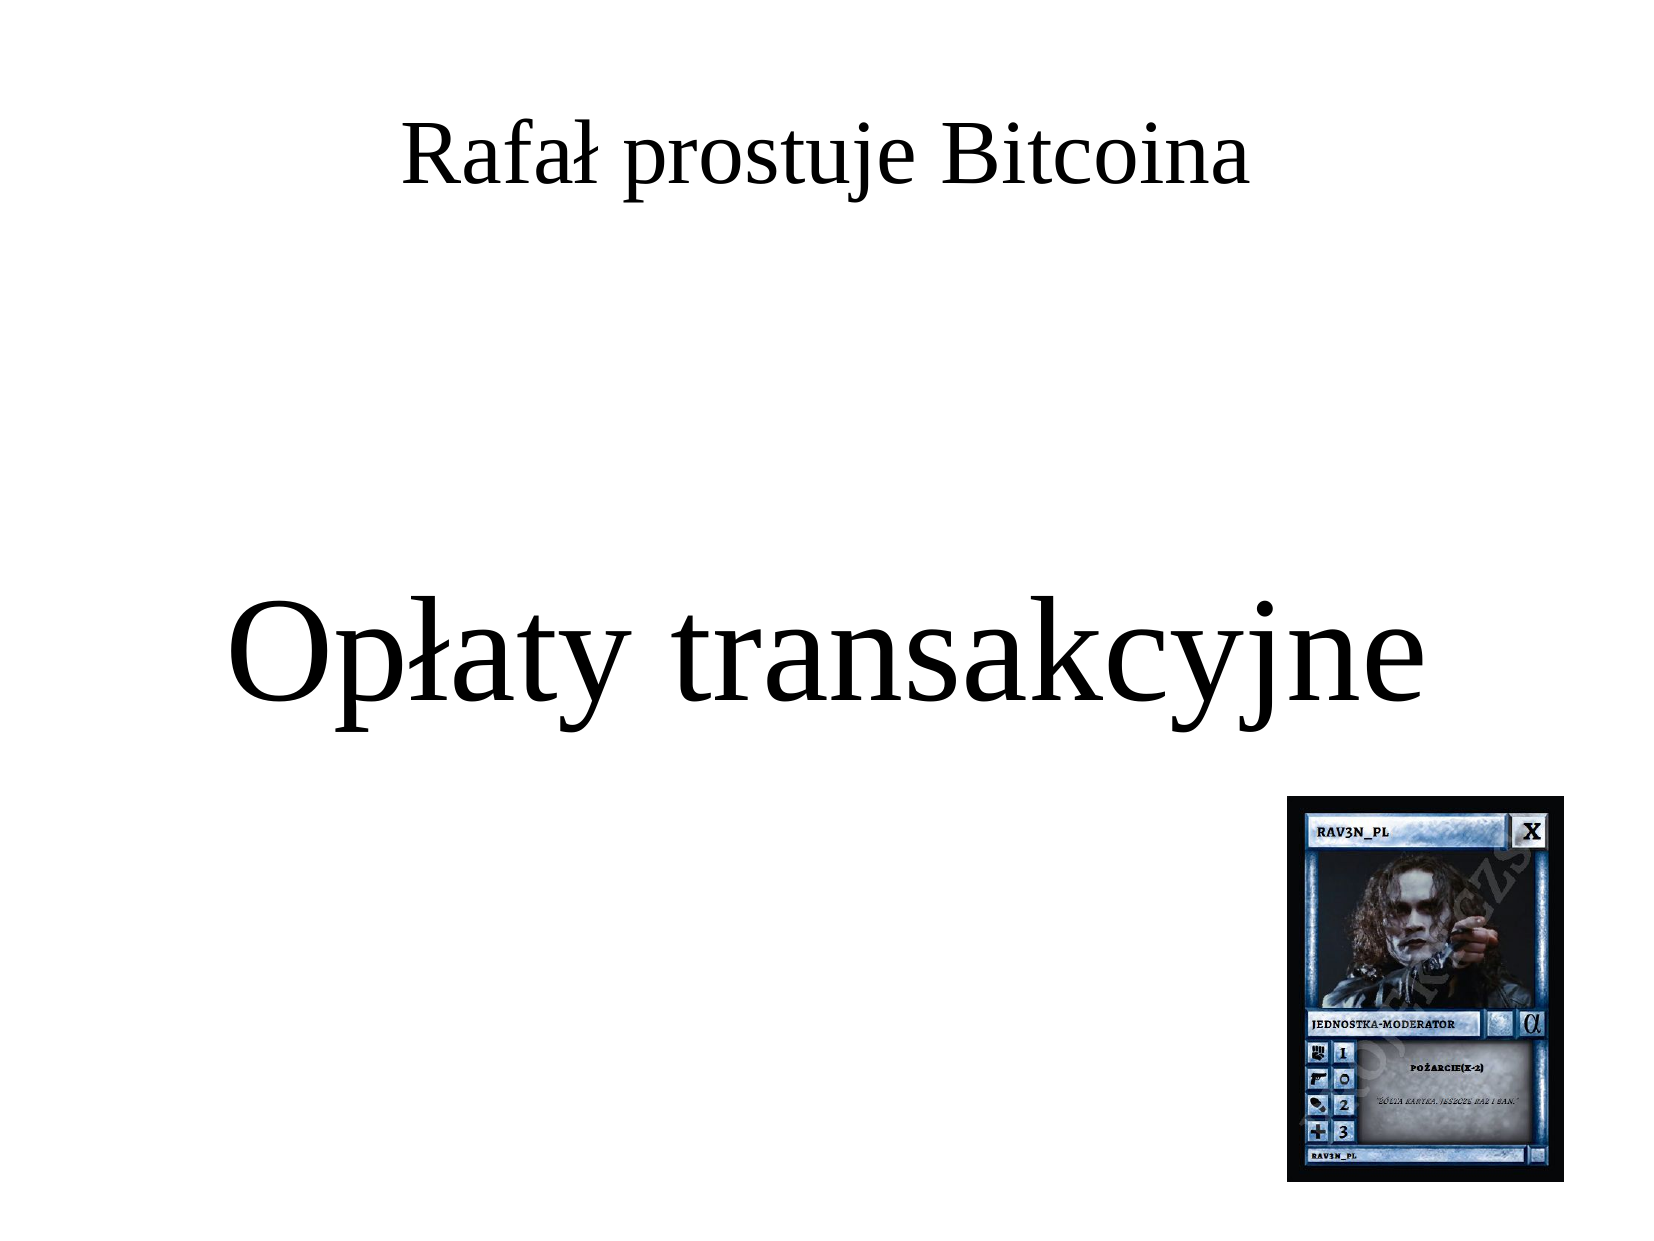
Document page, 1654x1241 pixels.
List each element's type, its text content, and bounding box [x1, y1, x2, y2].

picture [1287, 796, 1564, 1182]
title Rafał prostuje Bitcoina [82, 49, 1571, 257]
subtitle Opłaty transakcyjne [82, 290, 1571, 1010]
